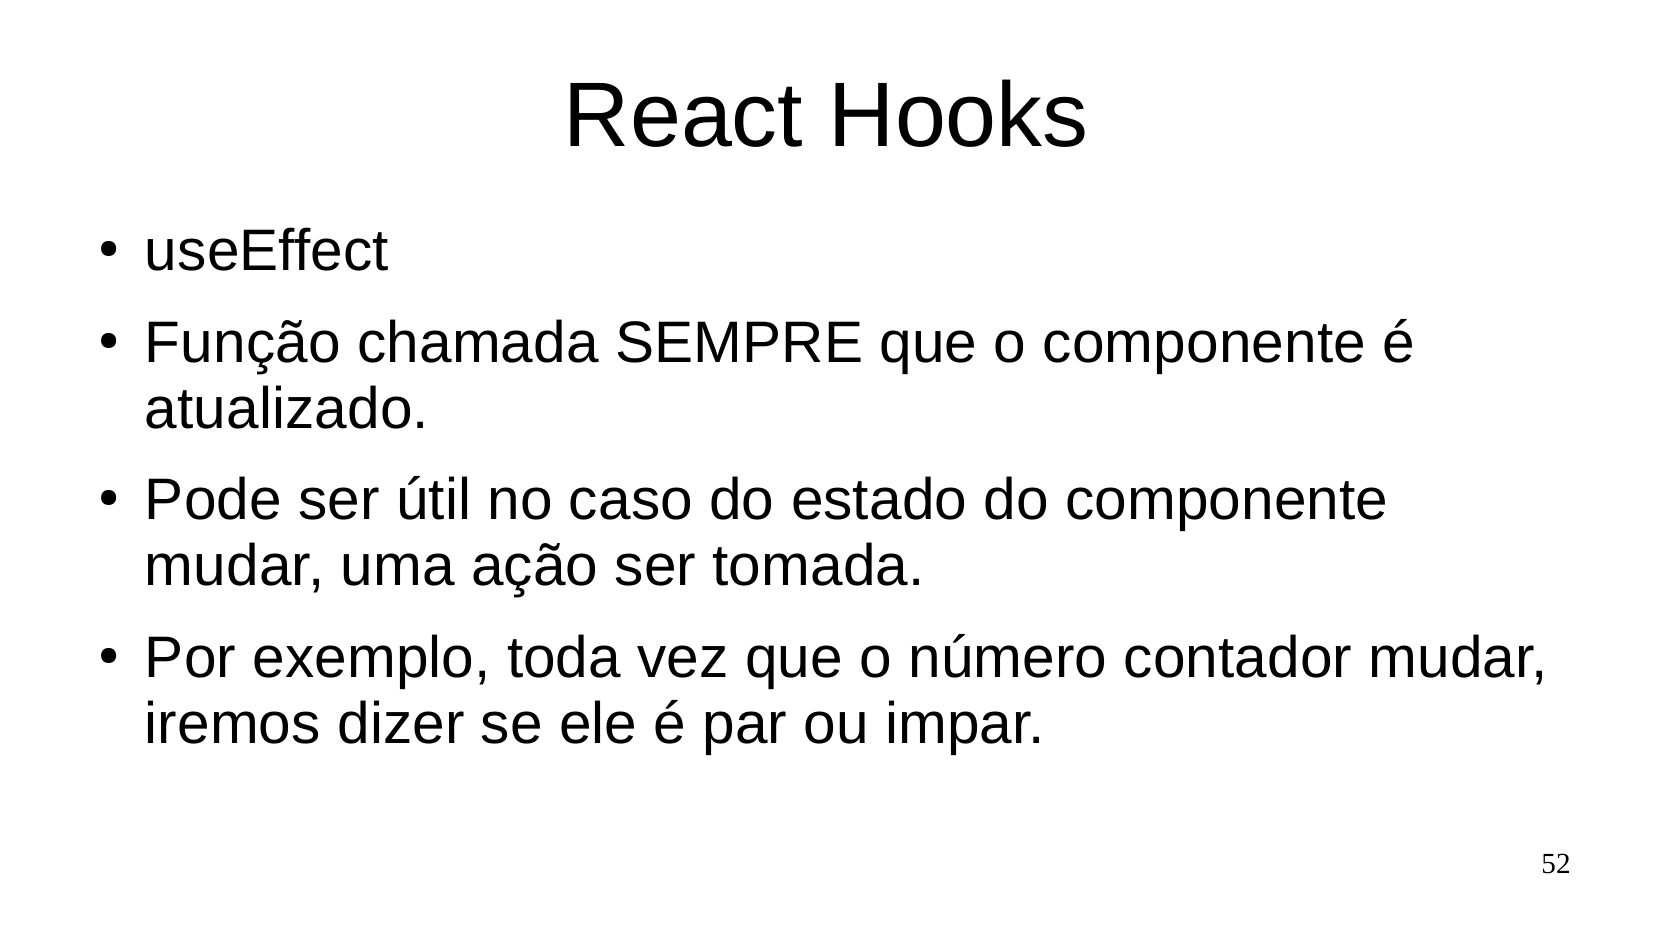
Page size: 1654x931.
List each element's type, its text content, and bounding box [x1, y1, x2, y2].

list useEffect Função chamada SEMPRE que o componente é atualizado. Pode ser útil no caso do estado do componente mudar, uma ação ser tomada. Por exemplo, toda vez que o número contador mudar, iremos dizer se ele é par ou impar. [82, 217, 1571, 758]
title React Hooks [82, 37, 1571, 193]
